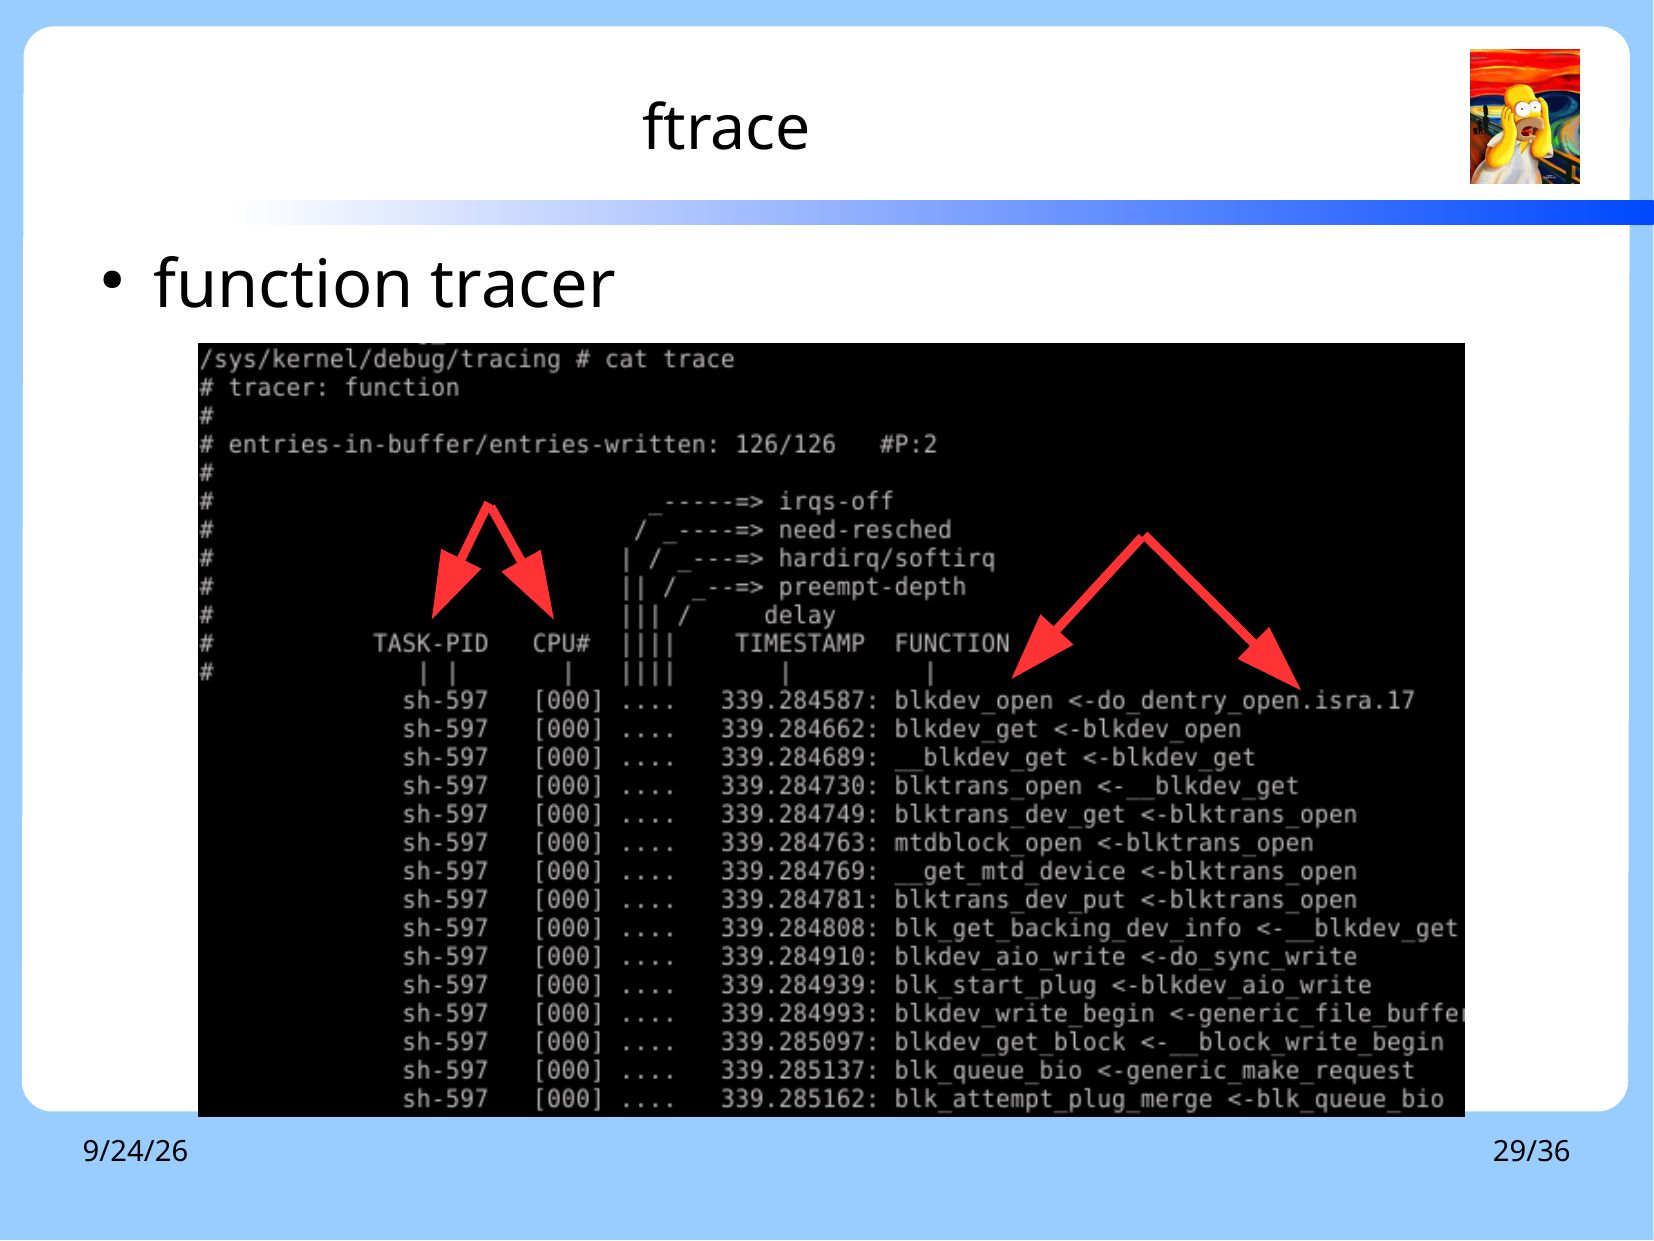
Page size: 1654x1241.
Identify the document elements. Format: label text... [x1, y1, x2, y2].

list function tracer [82, 236, 1571, 1055]
picture [1470, 49, 1580, 184]
picture [198, 1055, 1465, 1117]
title ftrace [82, 49, 1371, 201]
